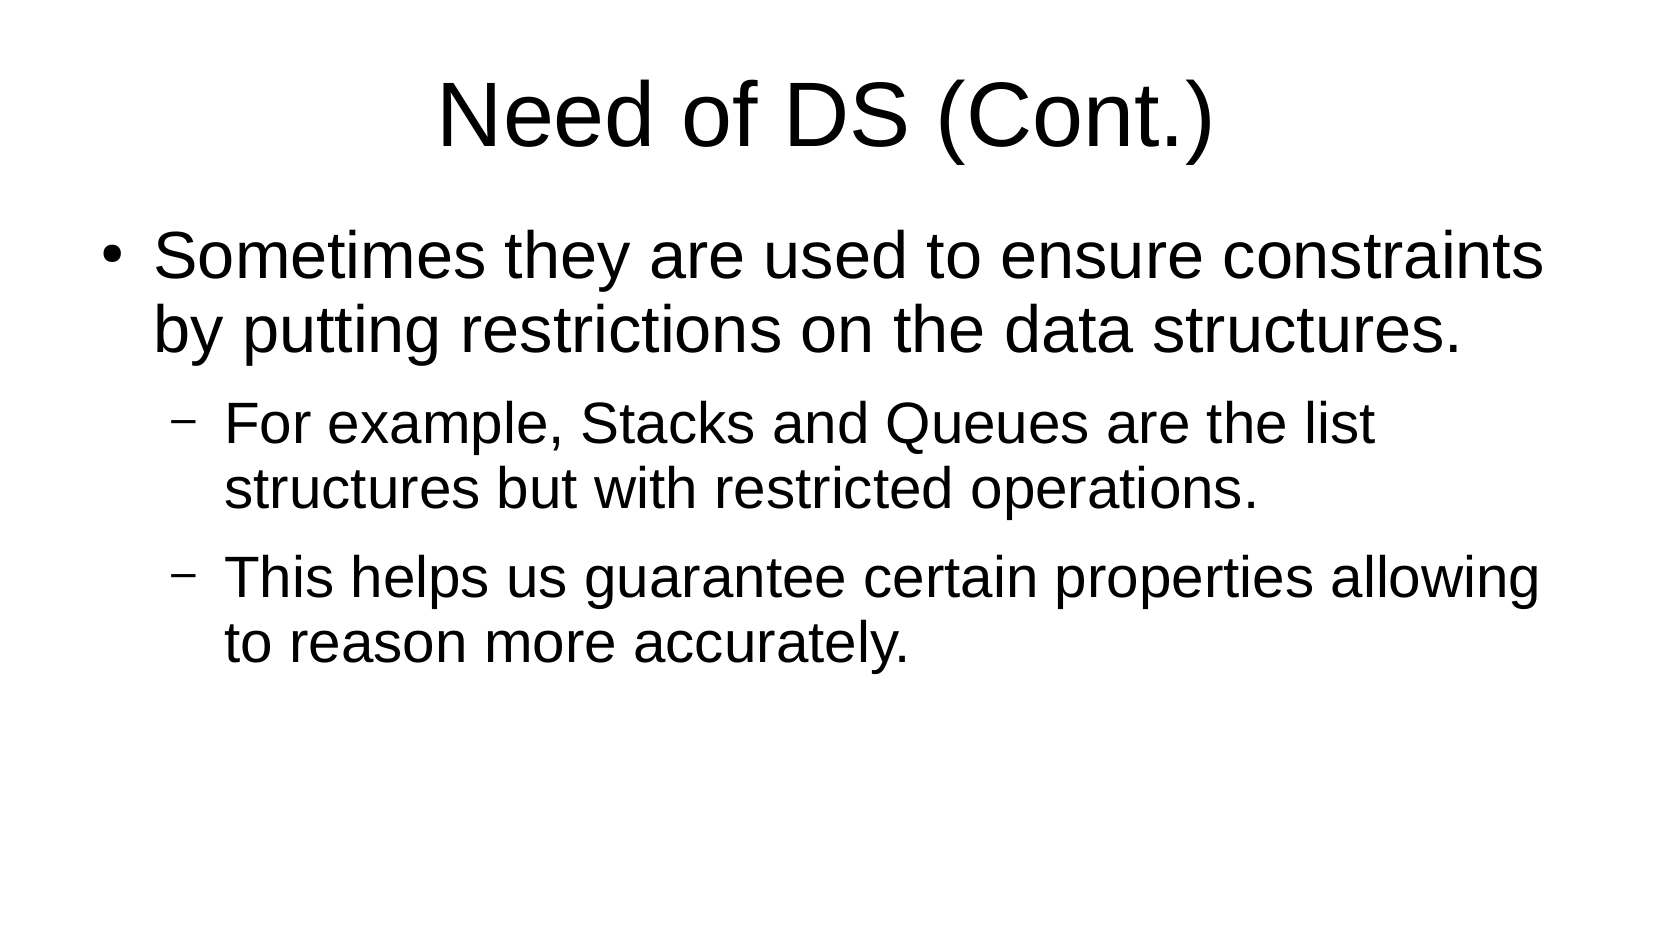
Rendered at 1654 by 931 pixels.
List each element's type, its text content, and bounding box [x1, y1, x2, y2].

title Need of DS (Cont.) [82, 37, 1571, 193]
list Sometimes they are used to ensure constraints by putting restrictions on the data structures. For example, Stacks and Queues are the list structures but with restricted operations. This helps us guarantee certain properties allowing to reason more accurately. [82, 217, 1571, 758]
